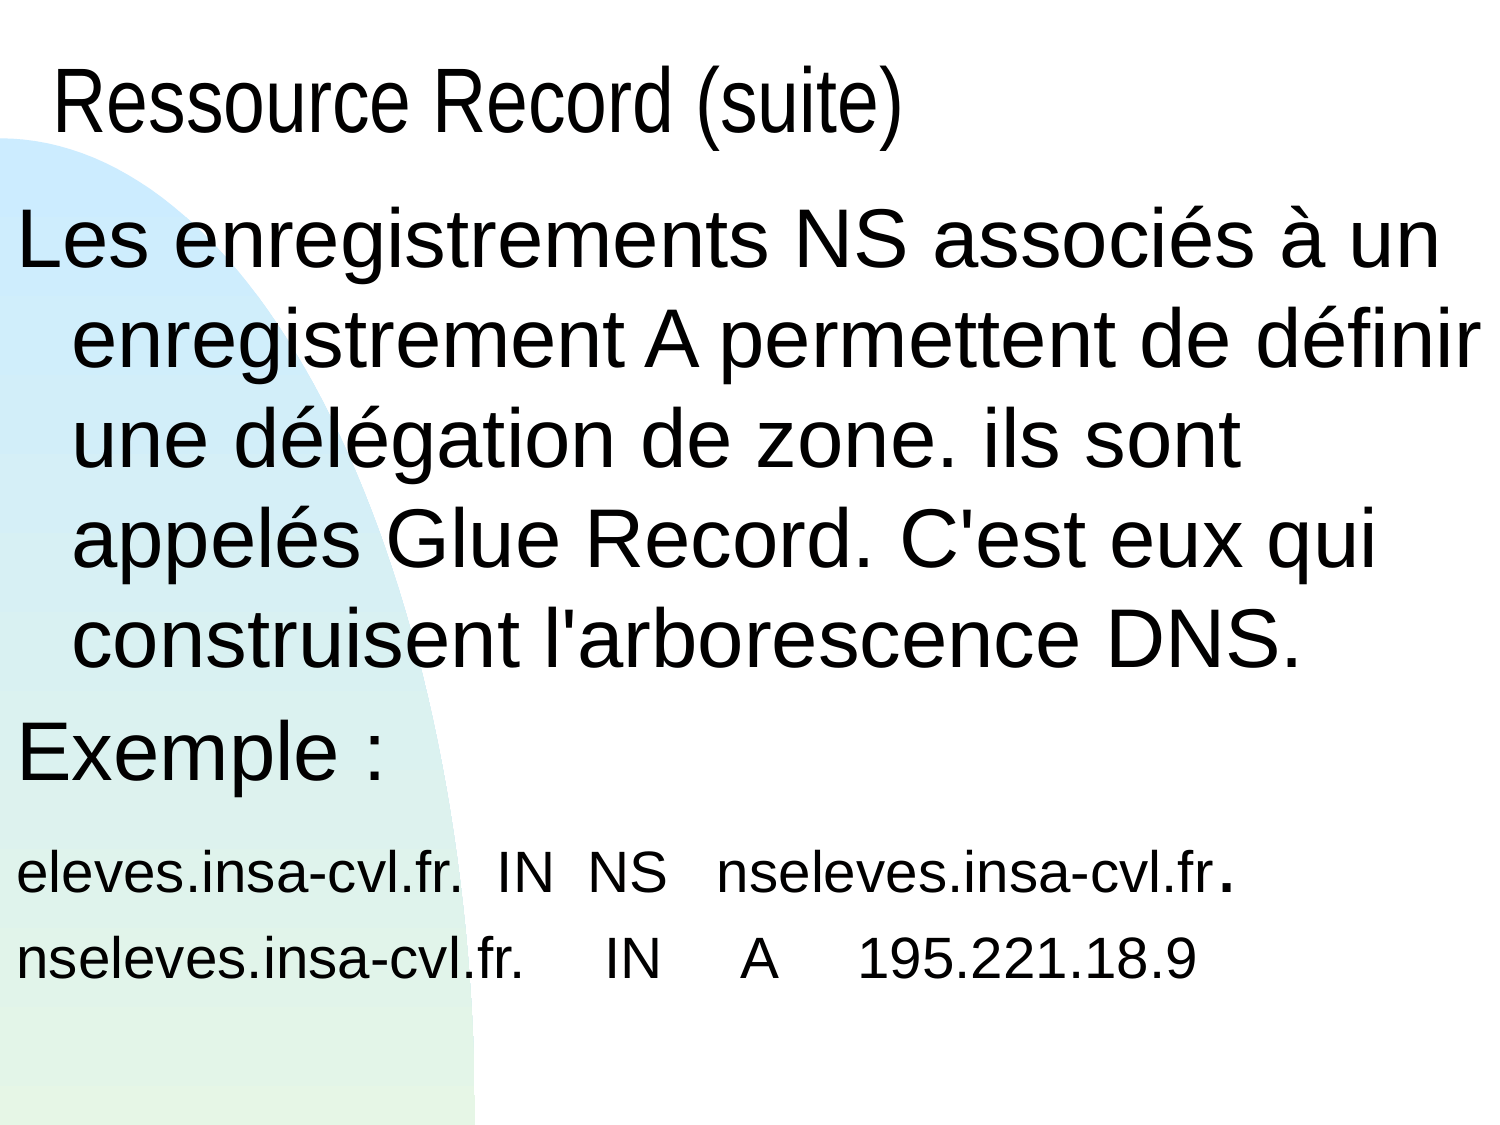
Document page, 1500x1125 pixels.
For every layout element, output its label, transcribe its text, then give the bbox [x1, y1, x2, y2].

subtitle Les enregistrements NS associés à un enregistrement A permettent de définir une délégation de zone. ils sont appelés Glue Record. C'est eux qui construisent l'arborescence DNS. Exemple : eleves.insa-cvl.fr. IN NS nseleves.insa-cvl.fr. nseleves.insa-cvl.fr. IN A 195.221.18.9 [0, 177, 1500, 1068]
text_box Ressource Record (suite) [37, 12, 1313, 201]
